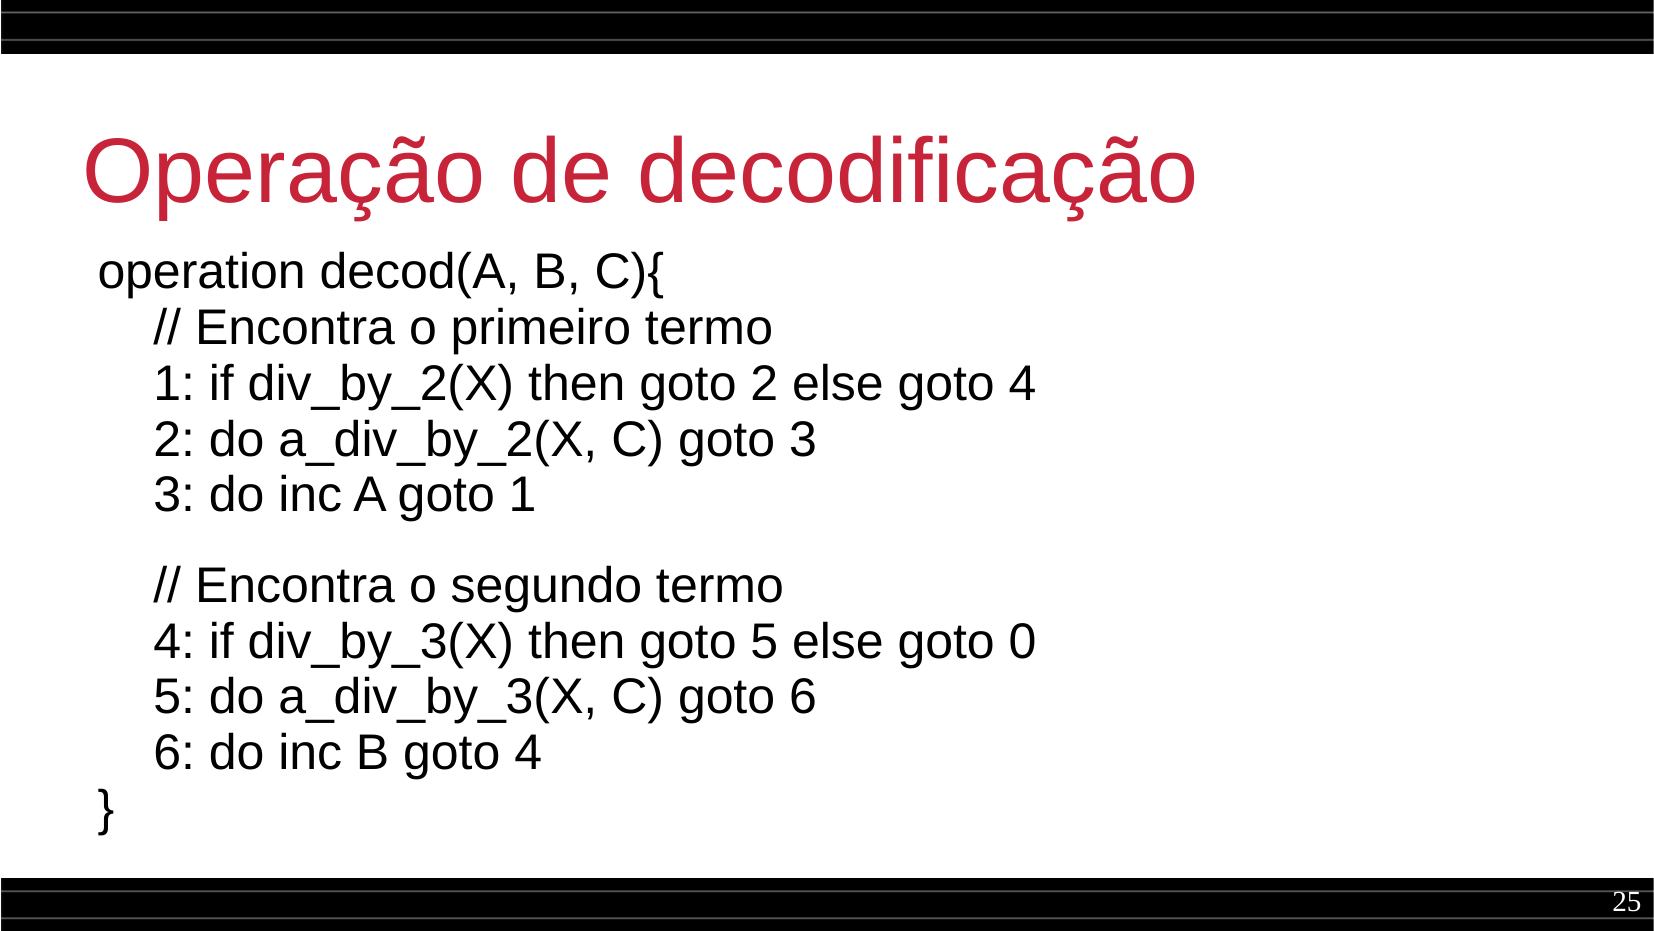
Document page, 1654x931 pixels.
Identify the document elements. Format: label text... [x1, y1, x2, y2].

text_box operation decod(A, B, C){ // Encontra o primeiro termo 1: if div_by_2(X) then goto 2 else goto 4 2: do a_div_by_2(X, C) goto 3 3: do inc A goto 1 // Encontra o segundo termo 4: if div_by_3(X) then goto 5 else goto 0 5: do a_div_by_3(X, C) goto 6 6: do inc B goto 4 } [82, 236, 1063, 844]
picture [1, 878, 1654, 931]
title Operação de decodificação [82, 92, 1571, 248]
picture [1, 0, 1654, 54]
